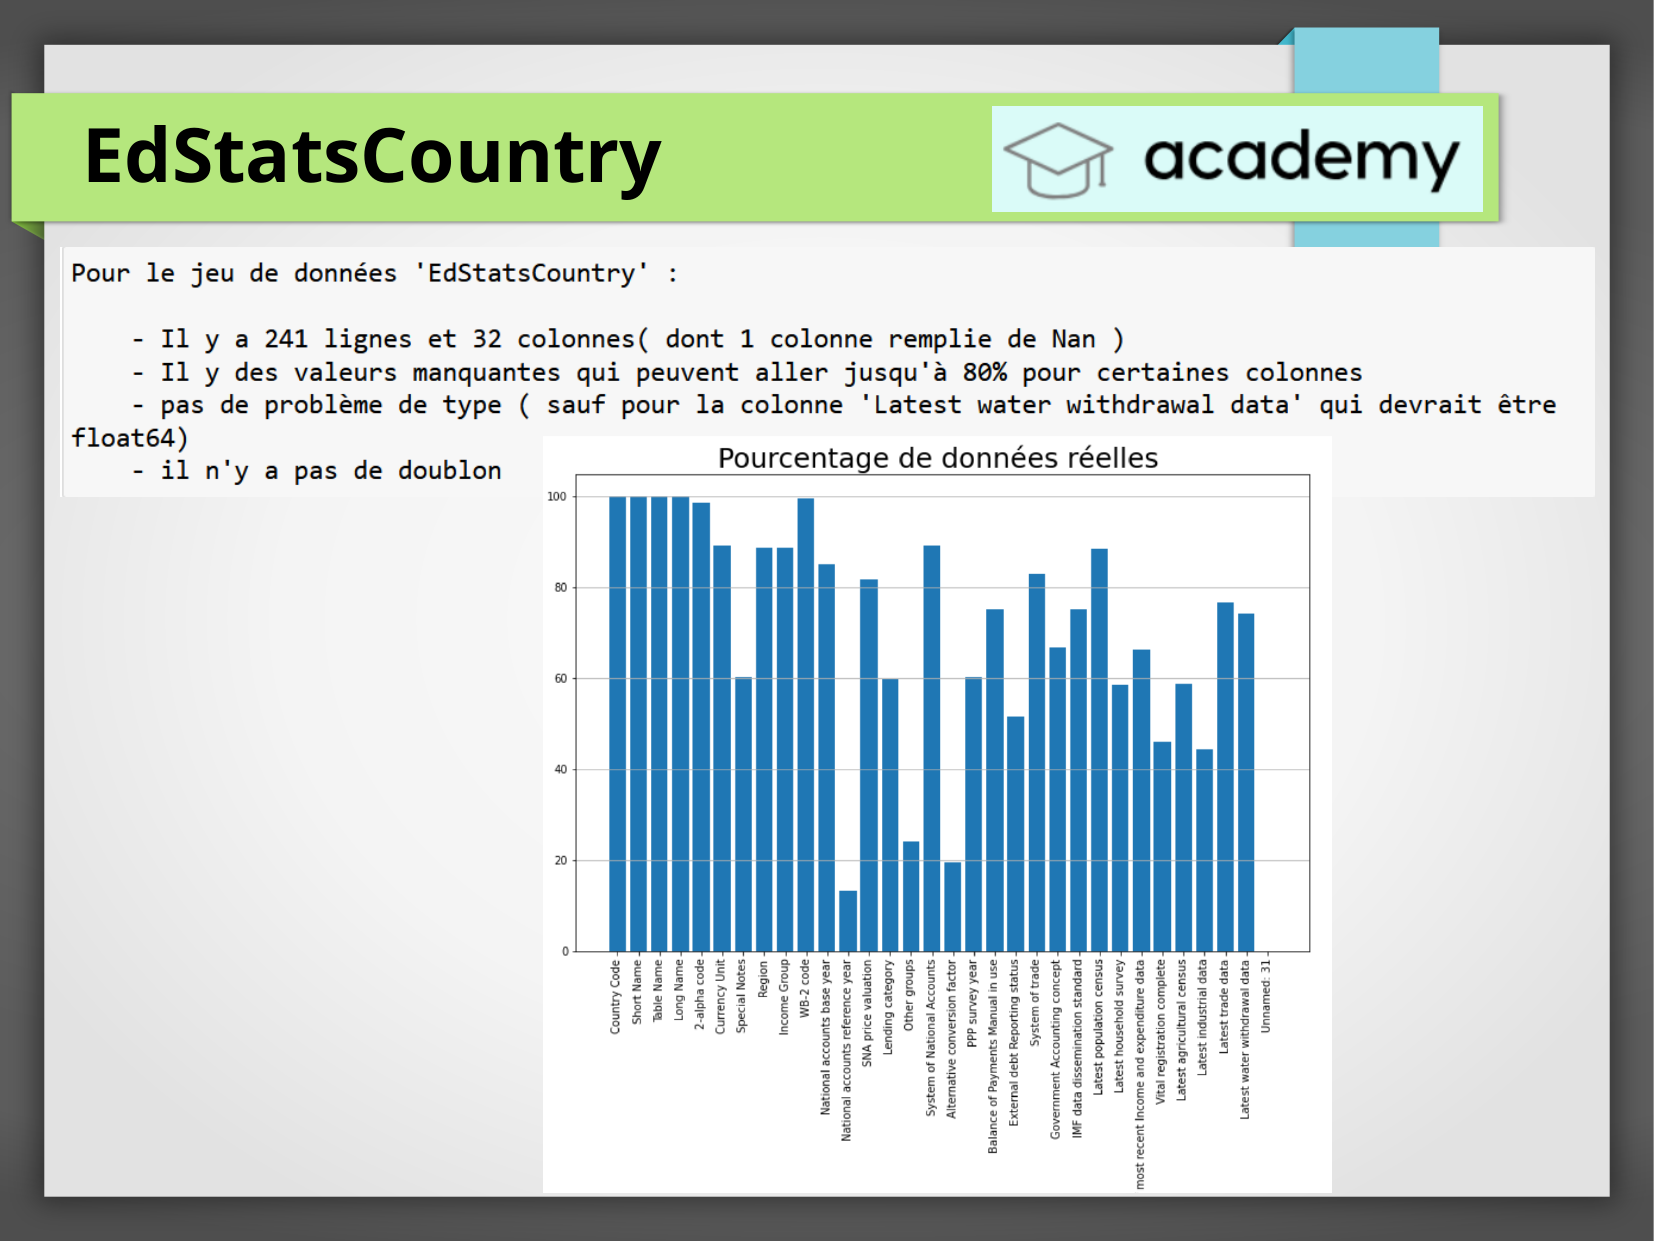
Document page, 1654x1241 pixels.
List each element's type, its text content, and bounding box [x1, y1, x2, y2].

picture [0, 0, 1654, 1241]
title EdStatsCountry [82, 94, 1264, 213]
